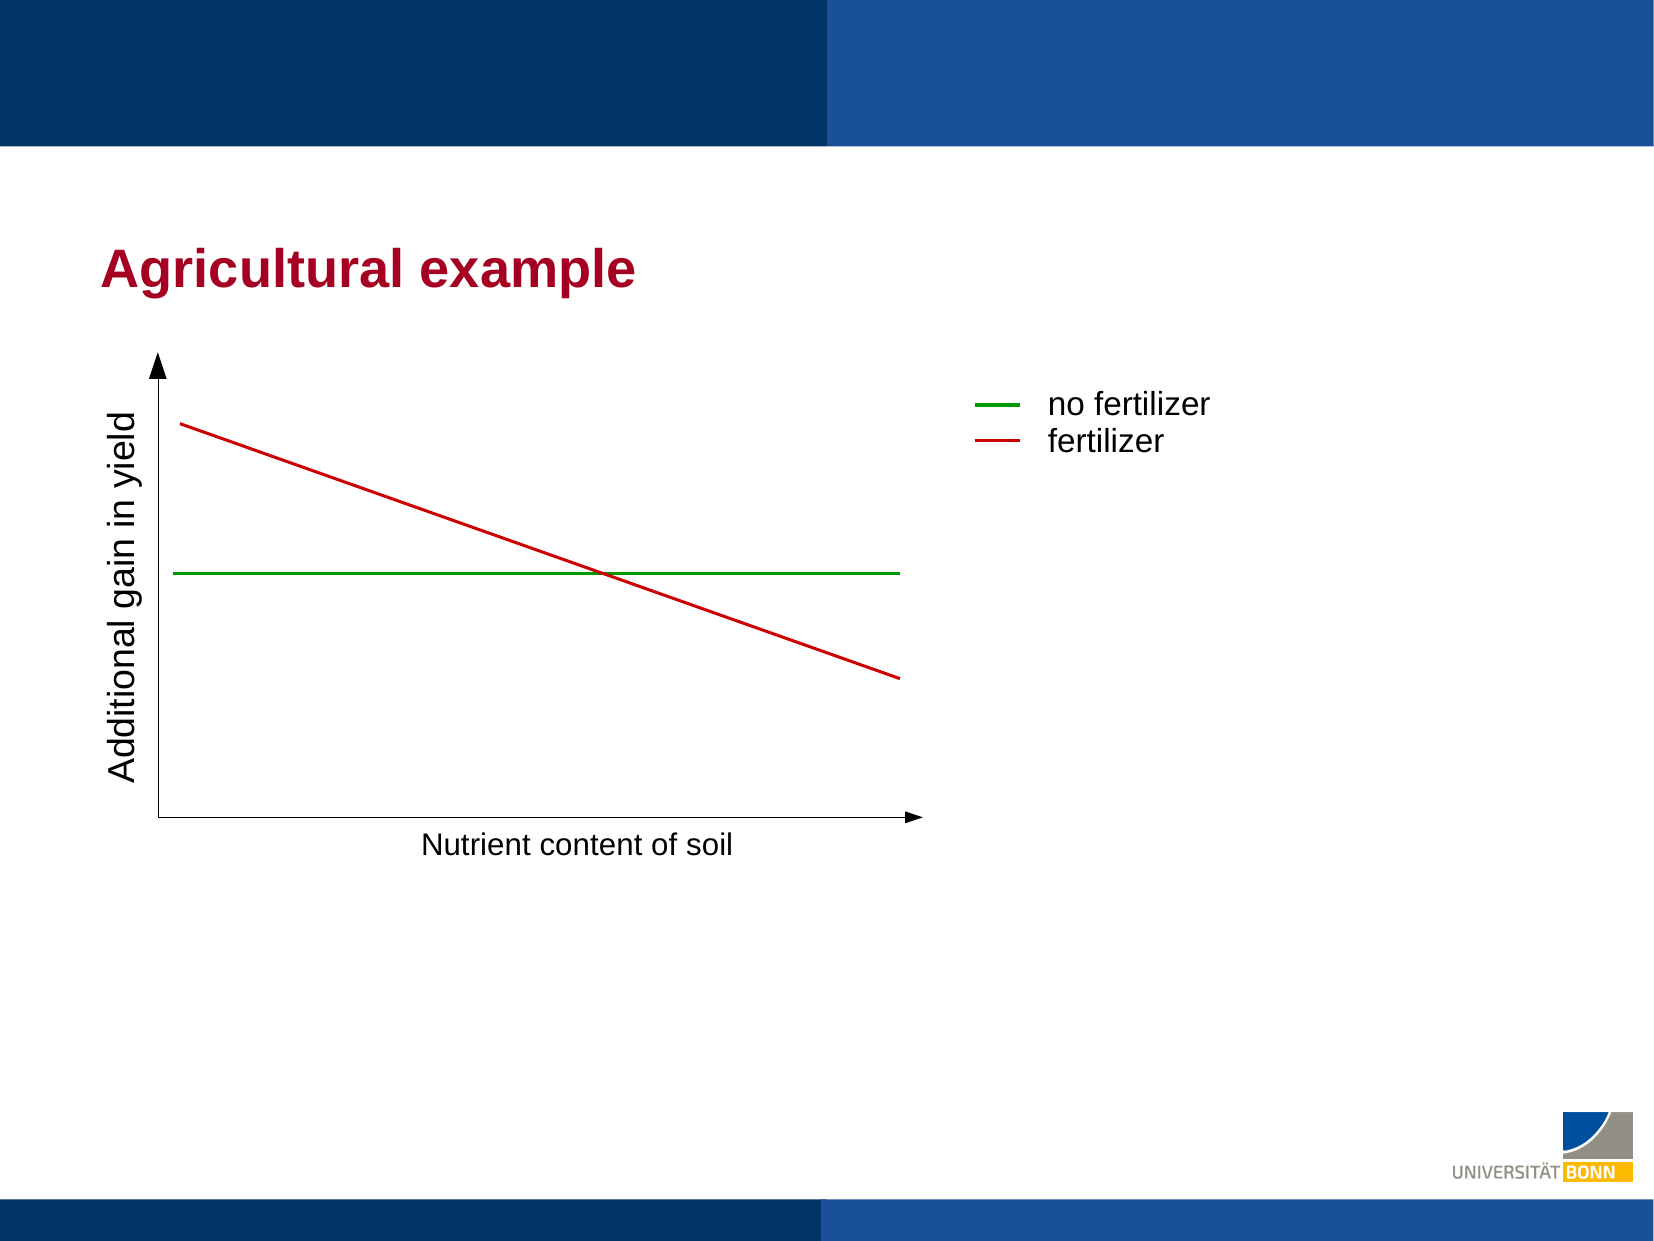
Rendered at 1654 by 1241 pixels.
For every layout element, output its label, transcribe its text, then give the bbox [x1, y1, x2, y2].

text_box Agricultural example [18, 212, 721, 307]
text_box no fertilizer fertilizer [1033, 378, 1306, 505]
text_box Additional gain in yield [93, 378, 234, 799]
text_box Nutrient content of soil [180, 820, 976, 870]
picture [1437, 1094, 1633, 1199]
